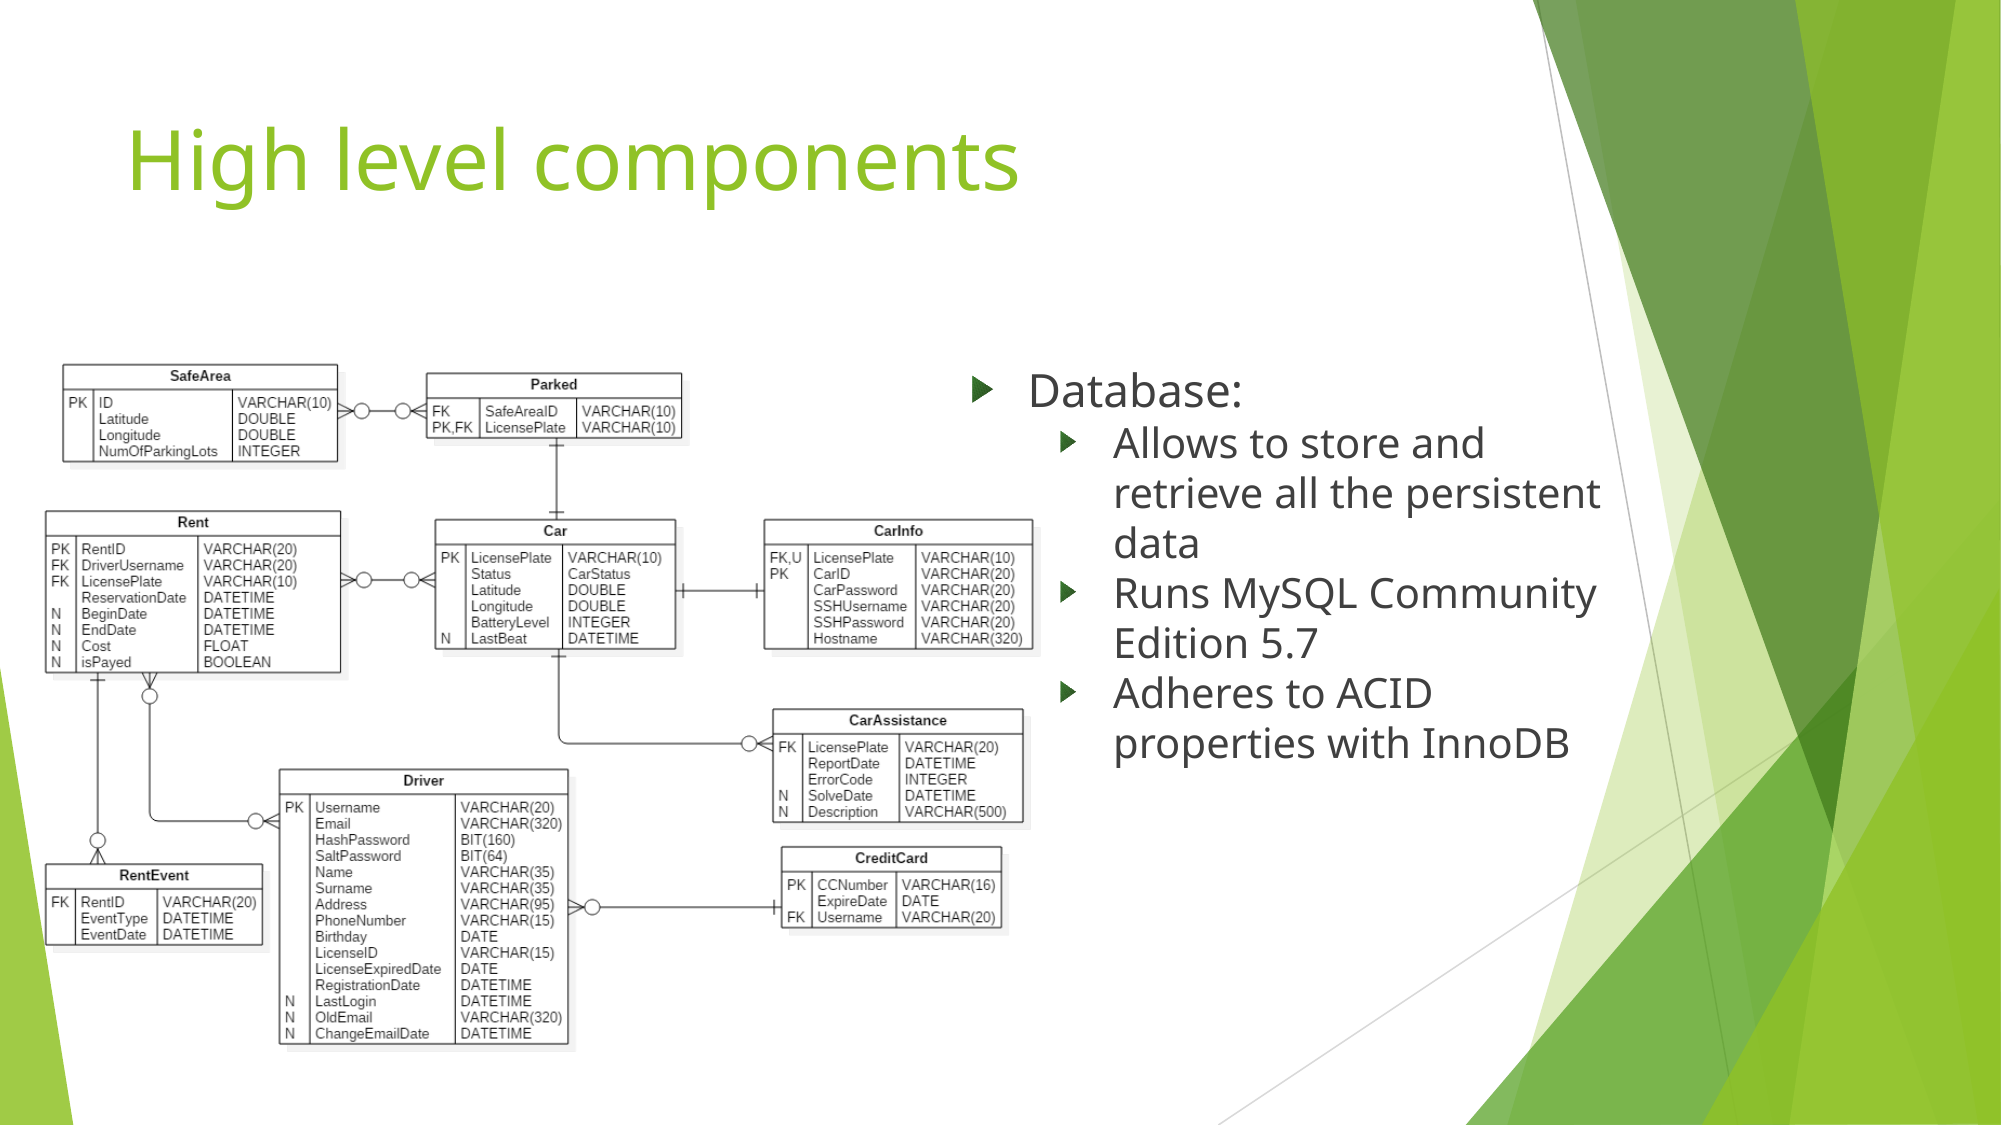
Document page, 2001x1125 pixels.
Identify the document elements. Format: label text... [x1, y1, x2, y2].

list Database: Allows to store and retrieve all the persistent data Runs MySQL Community Edition 5.7 Adheres to ACID properties with InnoDB [1075, 354, 1645, 991]
title High level components [111, 99, 1522, 317]
picture [35, 354, 1075, 1087]
